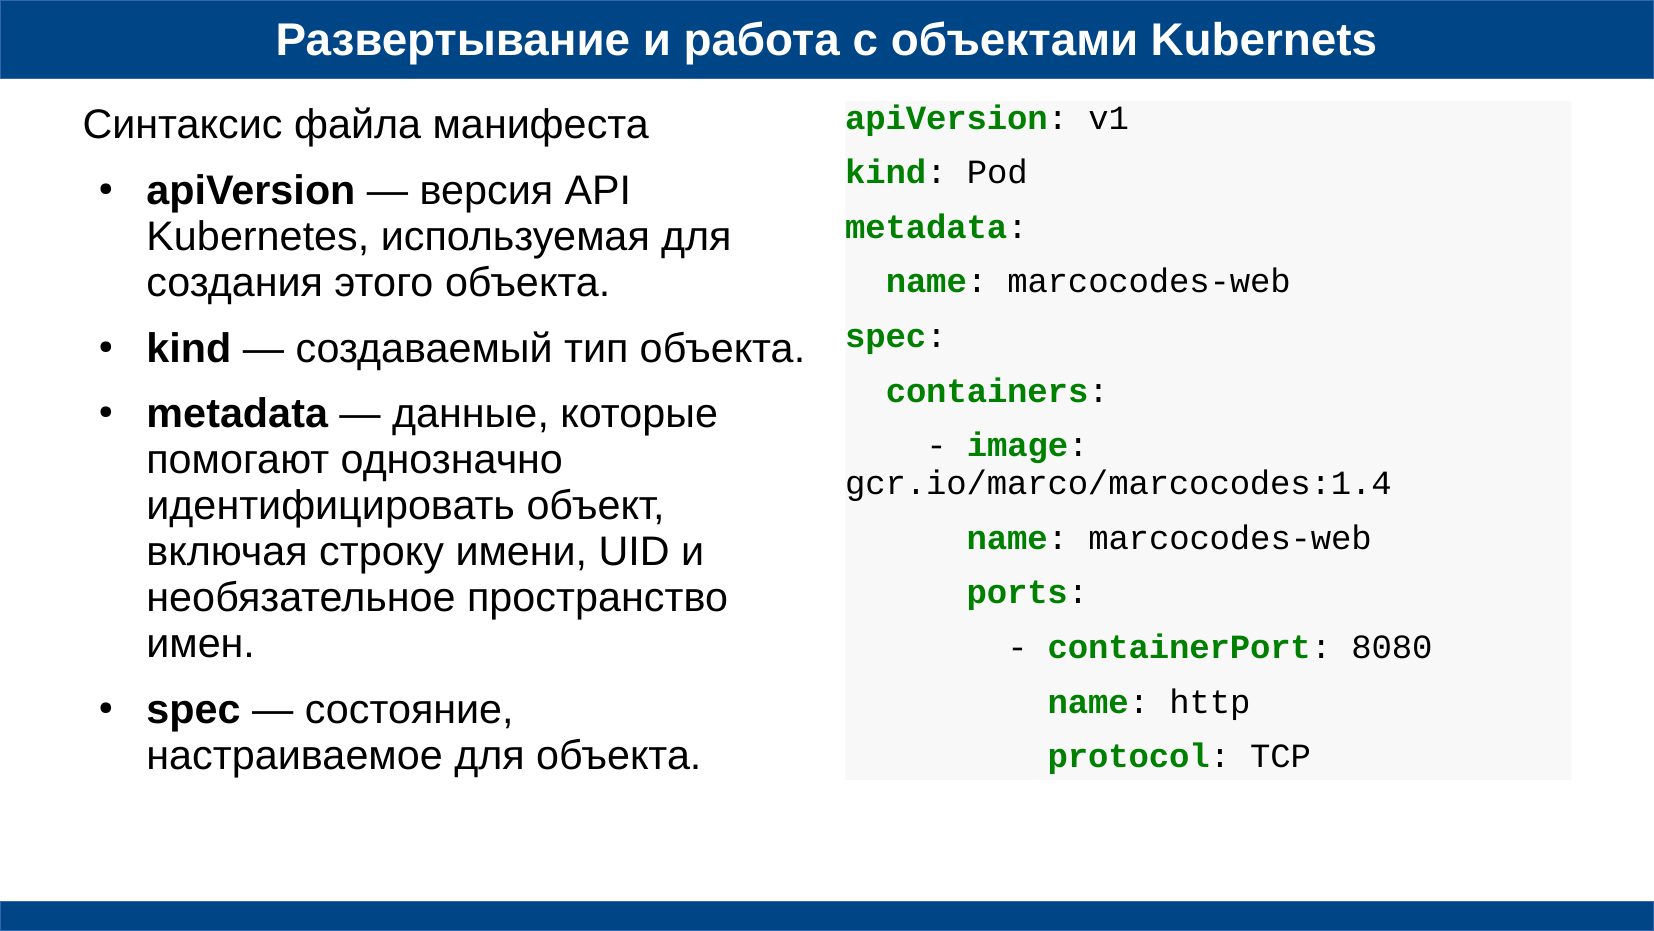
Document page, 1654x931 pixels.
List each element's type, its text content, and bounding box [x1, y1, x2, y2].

title Развертывание и работа с объектами Kubernets [0, 0, 1654, 79]
list Синтаксис файла манифеста apiVersion — версия API Kubernetes, используемая для создания этого объекта. kind — создаваемый тип объекта. metadata — данные, которые помогают однозначно идентифицировать объект, включая строку имени, UID и необязательное пространство имен. spec — состояние, настраиваемое для объекта. [82, 101, 809, 796]
list apiVersion: v1 kind: Pod metadata: name: marcocodes-web spec: containers: - image: gcr.io/marco/marcocodes:1.4 name: marcocodes-web ports: - containerPort: 8080 name: http protocol: TCP [845, 101, 1572, 781]
